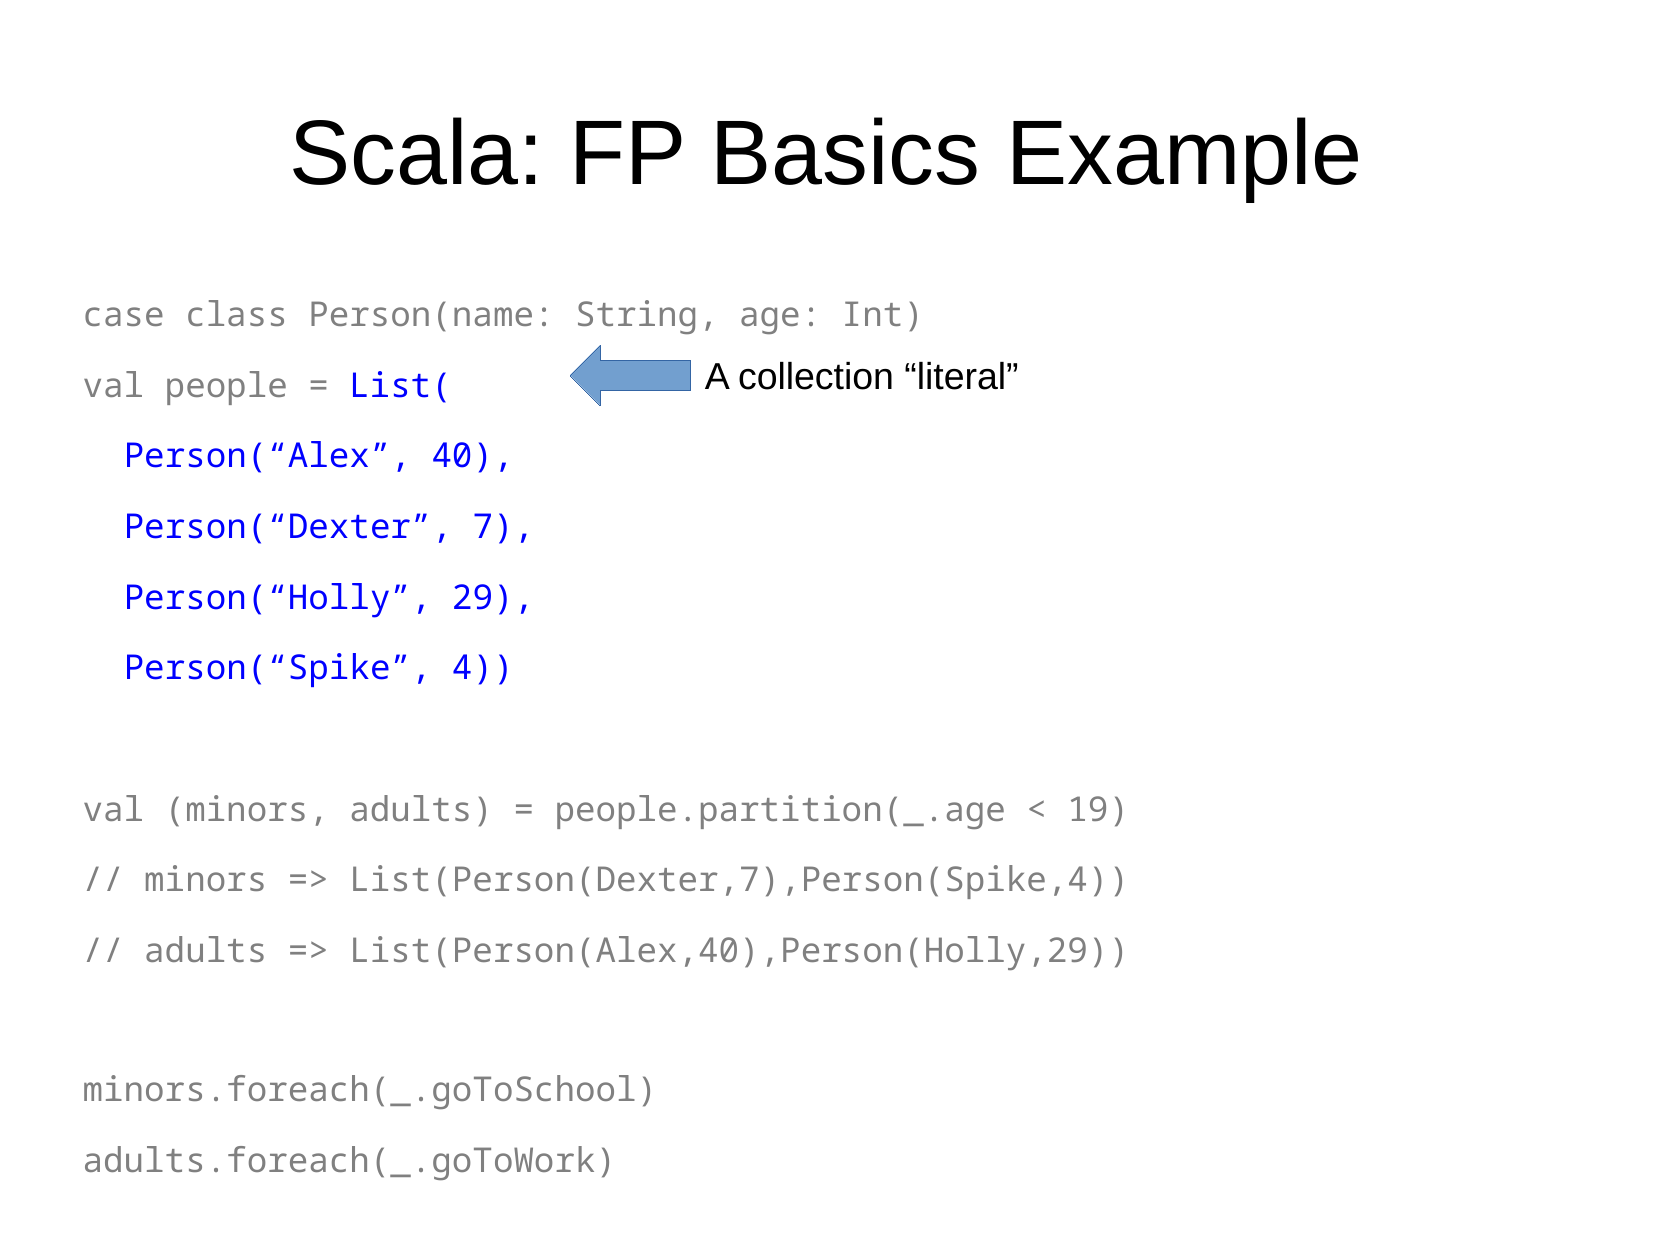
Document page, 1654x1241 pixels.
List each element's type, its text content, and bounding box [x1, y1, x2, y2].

list case class Person(name: String, age: Int) val people = List( Person(“Alex”, 40), Person(“Dexter”, 7), Person(“Holly”, 29), Person(“Spike”, 4)) val (minors, adults) = people.partition(_.age < 19) // minors => List(Person(Dexter,7),Person(Spike,4)) // adults => List(Person(Alex,40),Person(Holly,29)) minors.foreach(_.goToSchool) adults.foreach(_.goToWork) [82, 290, 1571, 1186]
title Scala: FP Basics Example [82, 49, 1571, 257]
text_box [570, 345, 690, 406]
text_box A collection “literal” [690, 348, 1156, 406]
